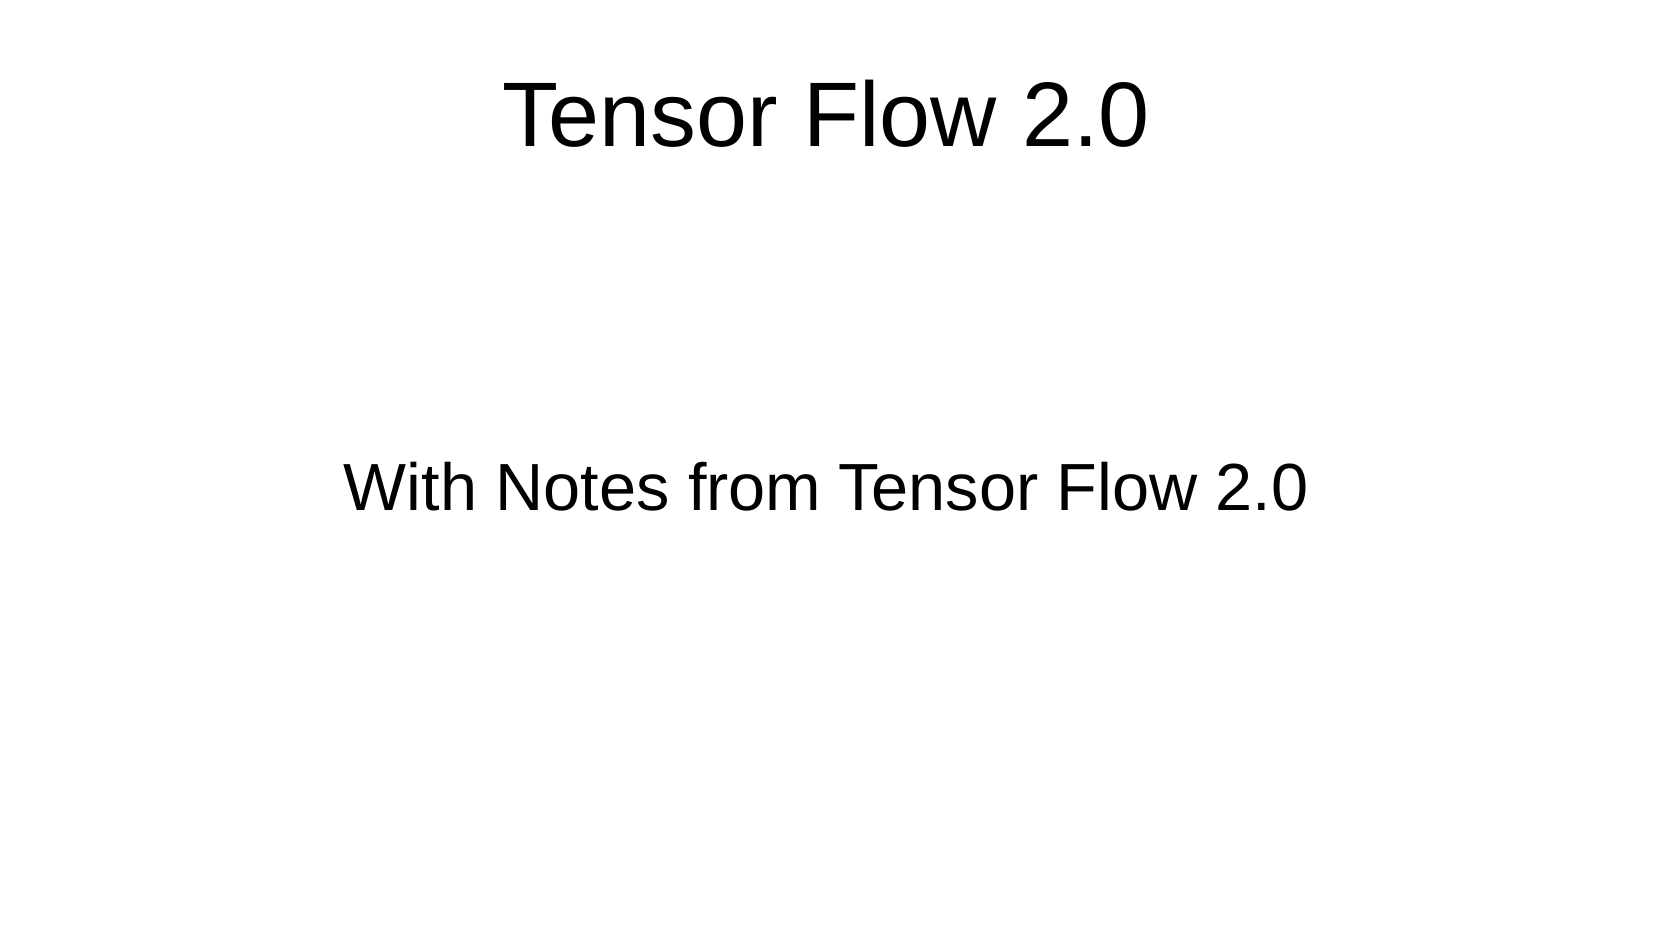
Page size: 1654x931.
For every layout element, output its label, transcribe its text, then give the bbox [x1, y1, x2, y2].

title Tensor Flow 2.0 [82, 37, 1571, 193]
subtitle With Notes from Tensor Flow 2.0 [82, 217, 1571, 758]
